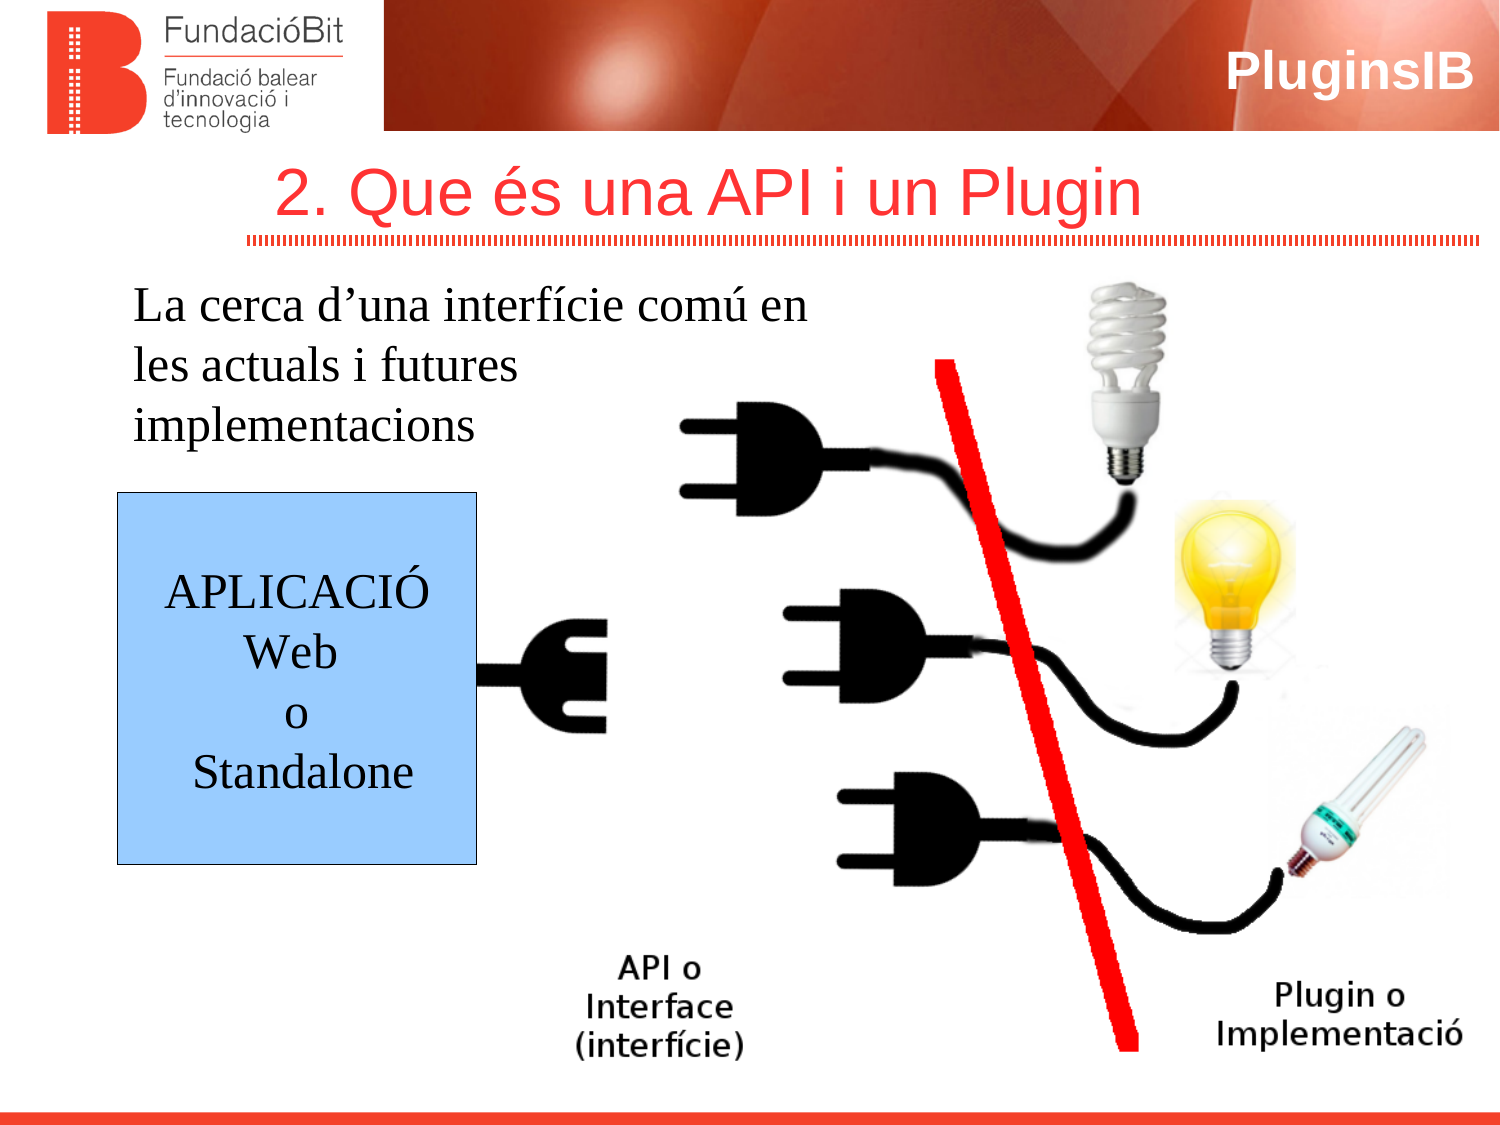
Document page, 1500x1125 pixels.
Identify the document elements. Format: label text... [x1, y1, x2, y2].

text_box La cerca d’una interfície comú en les actuals i futures implementacions [119, 264, 838, 459]
text_box APLICACIÓ Web o Standalone [117, 492, 477, 865]
picture [47, 11, 343, 134]
list 2. Que és una API i un Plugin [52, 155, 1403, 1066]
picture [431, 264, 1483, 1079]
picture [383, 0, 1500, 131]
title PluginsIB [324, 19, 1477, 123]
